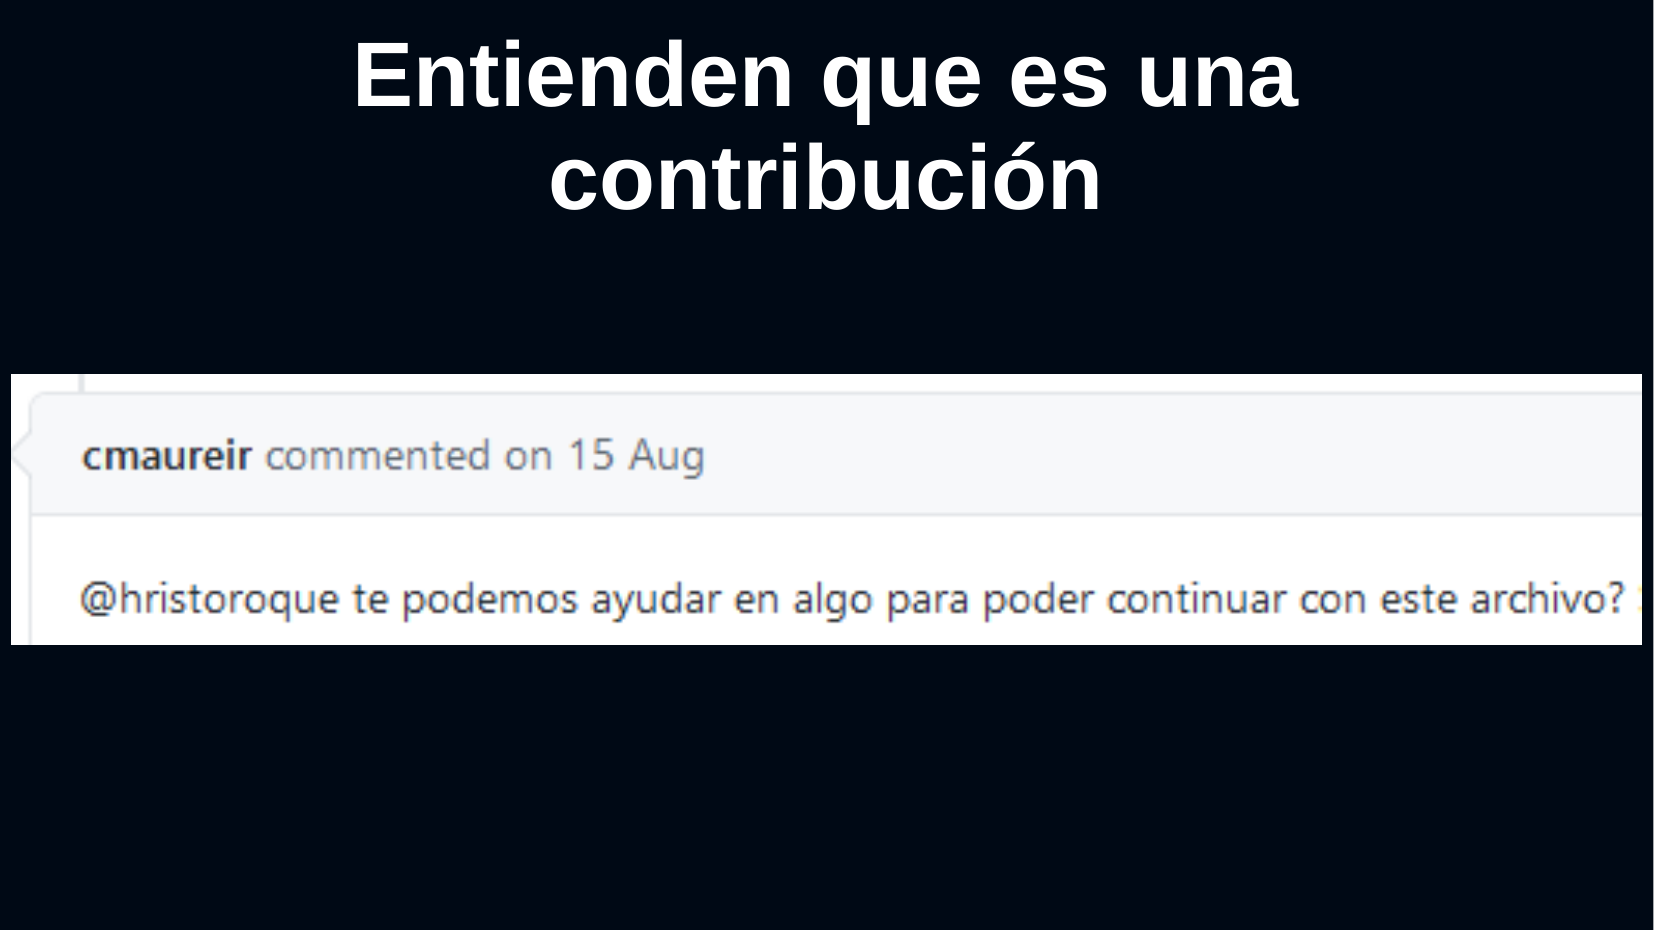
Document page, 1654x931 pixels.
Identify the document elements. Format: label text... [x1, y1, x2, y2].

title Entienden que es una contribución [82, 23, 1571, 230]
picture [11, 374, 1642, 646]
